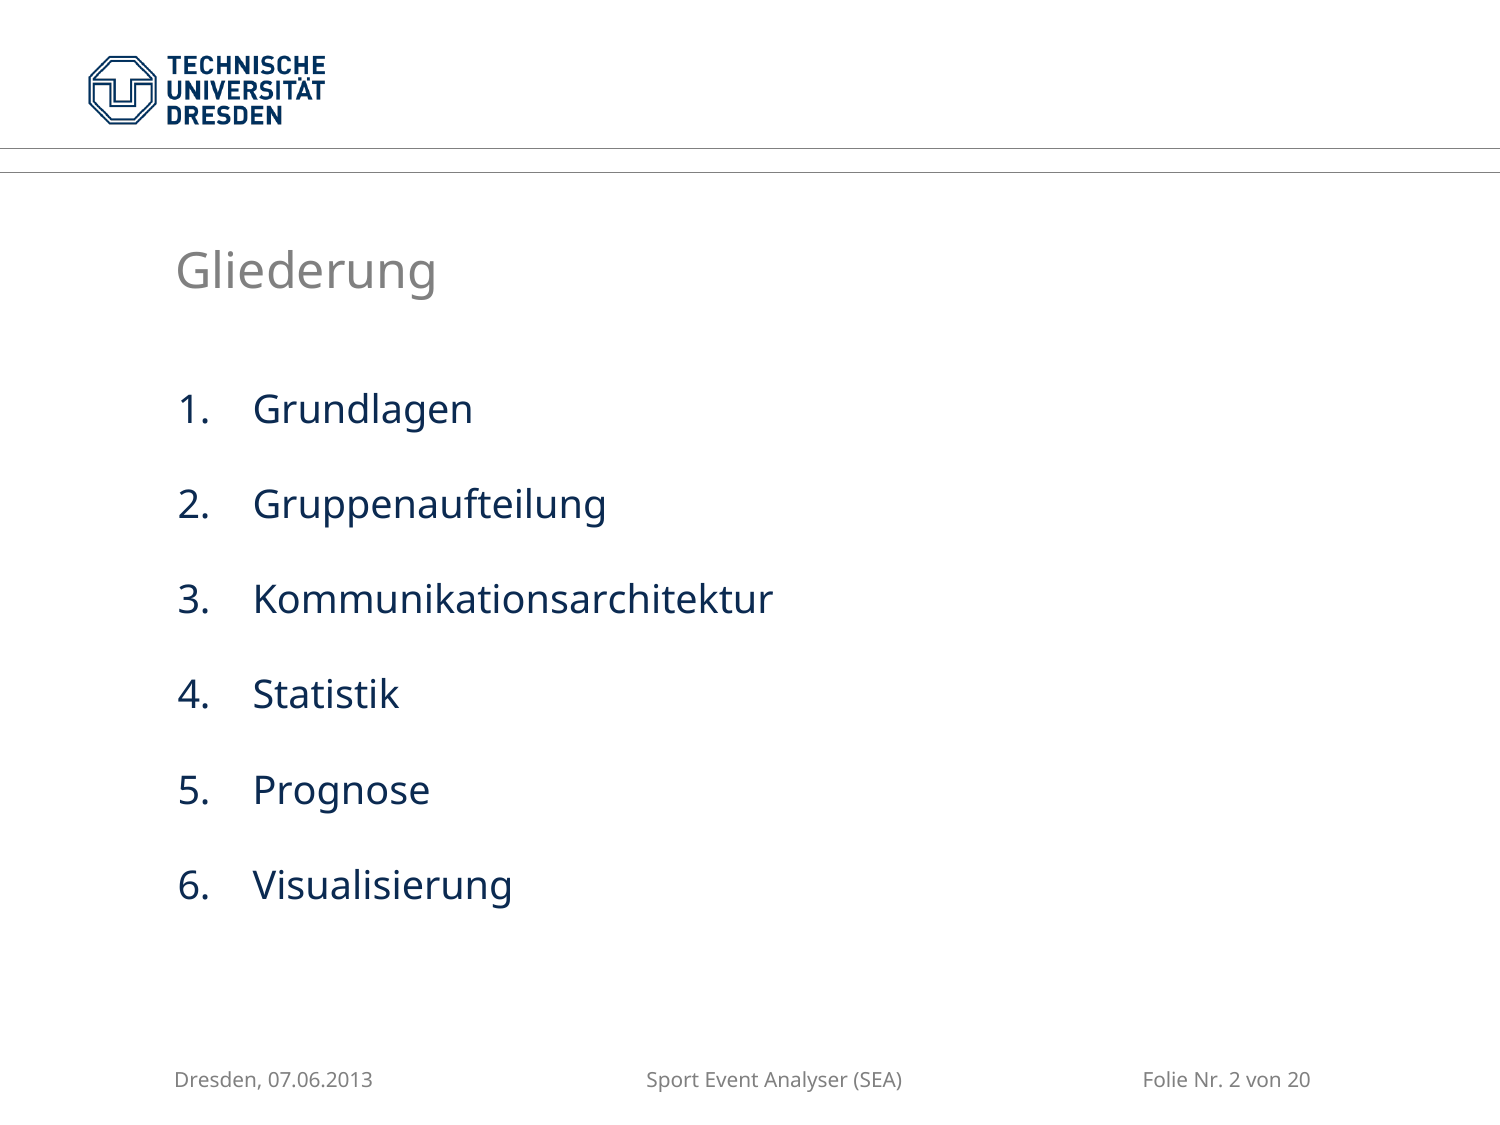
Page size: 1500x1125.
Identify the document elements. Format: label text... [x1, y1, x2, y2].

text_box Dresden, 07.06.2013 [159, 1048, 510, 1109]
list Grundlagen Gruppenaufteilung Kommunikationsarchitektur Statistik Prognose Visualisierung [162, 338, 1022, 941]
picture [88, 54, 325, 125]
title Gliederung [160, 231, 1392, 307]
